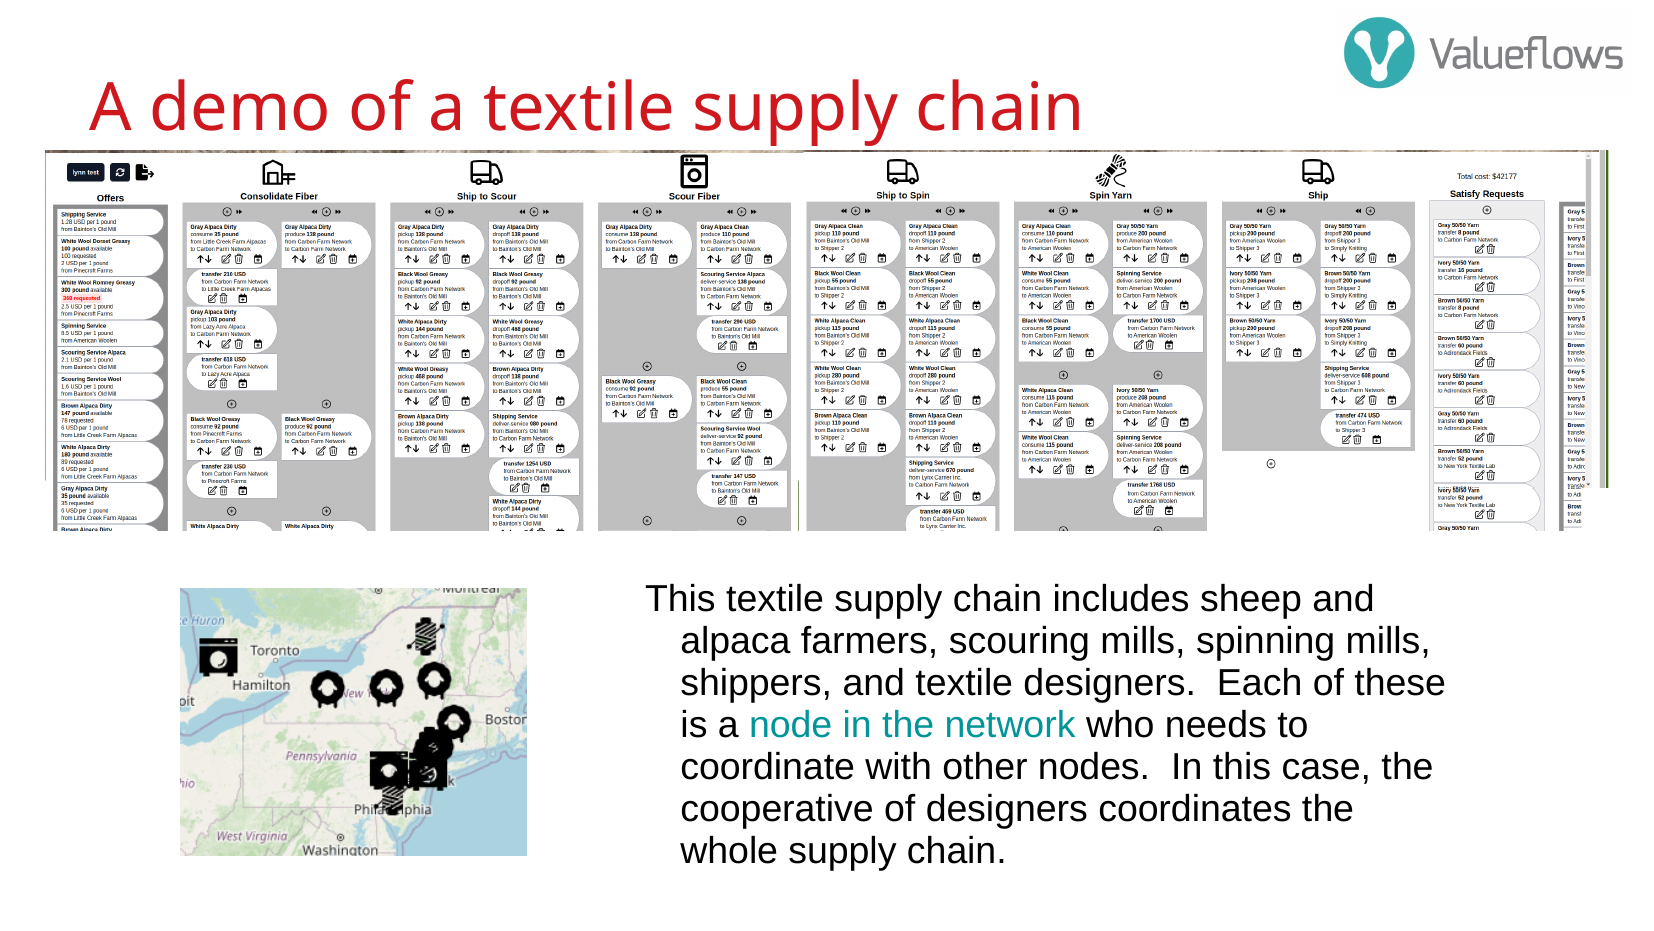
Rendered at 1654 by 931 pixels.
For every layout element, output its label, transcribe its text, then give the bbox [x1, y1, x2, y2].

list This textile supply chain includes sheep and alpaca farmers, scouring mills, spinning mills, shippers, and textile designers. Each of these is a node in the network who needs to coordinate with other nodes. In this case, the cooperative of designers coordinates the whole supply chain. [645, 577, 1456, 884]
picture [180, 588, 527, 857]
picture [1334, 6, 1633, 97]
picture [45, 150, 1609, 531]
text_box A demo of a textile supply chain [75, 51, 1439, 145]
